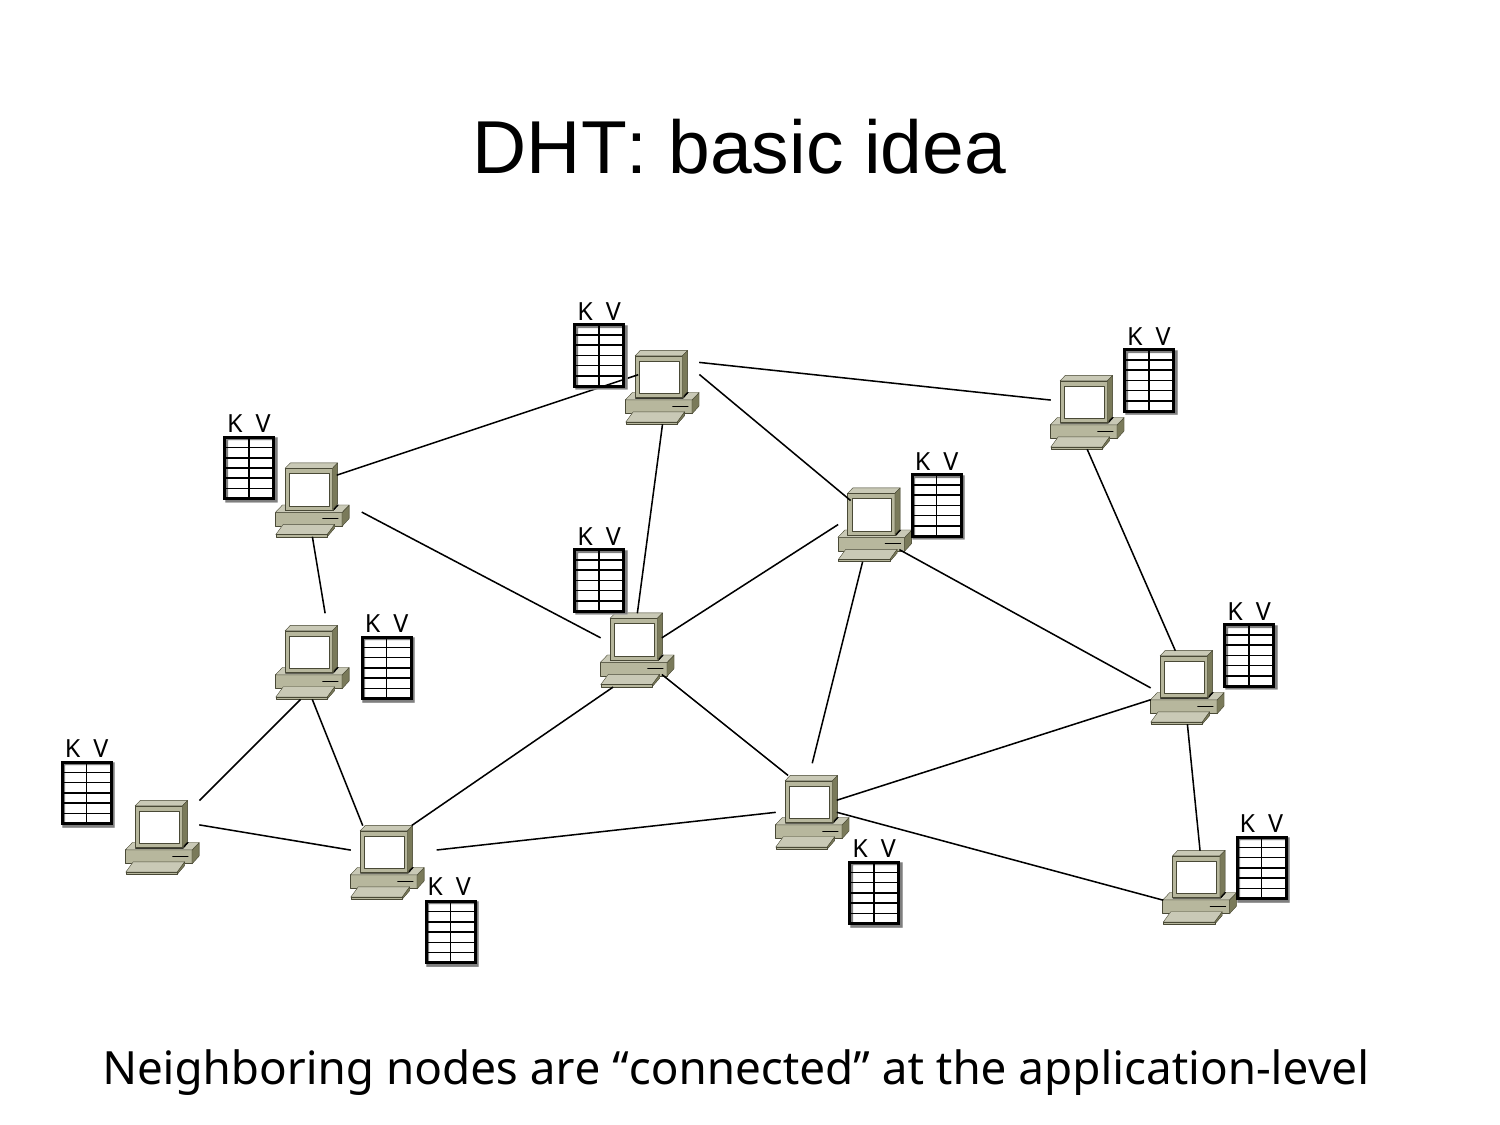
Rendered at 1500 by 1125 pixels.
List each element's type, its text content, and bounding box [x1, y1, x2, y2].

text_box K V [349, 600, 424, 646]
text_box K V [891, 825, 911, 831]
picture [837, 487, 913, 563]
title DHT: basic idea [112, 49, 1388, 238]
text_box K V [49, 725, 124, 771]
text_box K V [212, 399, 286, 446]
picture [350, 825, 426, 901]
text_box Neighboring nodes are “connected” at the application-level [87, 1030, 1385, 1102]
picture [1149, 650, 1225, 726]
picture [275, 462, 351, 538]
text_box K V [562, 512, 636, 558]
picture [275, 624, 351, 700]
picture [125, 800, 201, 876]
text_box K V [899, 437, 974, 483]
picture [1050, 375, 1126, 451]
text_box K V [1212, 587, 1286, 633]
picture [774, 774, 850, 850]
text_box K V [1112, 312, 1186, 358]
text_box K V [412, 862, 486, 908]
text_box K V [562, 287, 636, 333]
picture [624, 350, 700, 426]
text_box K V [837, 825, 911, 871]
text_box K V [1224, 800, 1299, 846]
picture [600, 612, 676, 688]
picture [1162, 849, 1238, 925]
